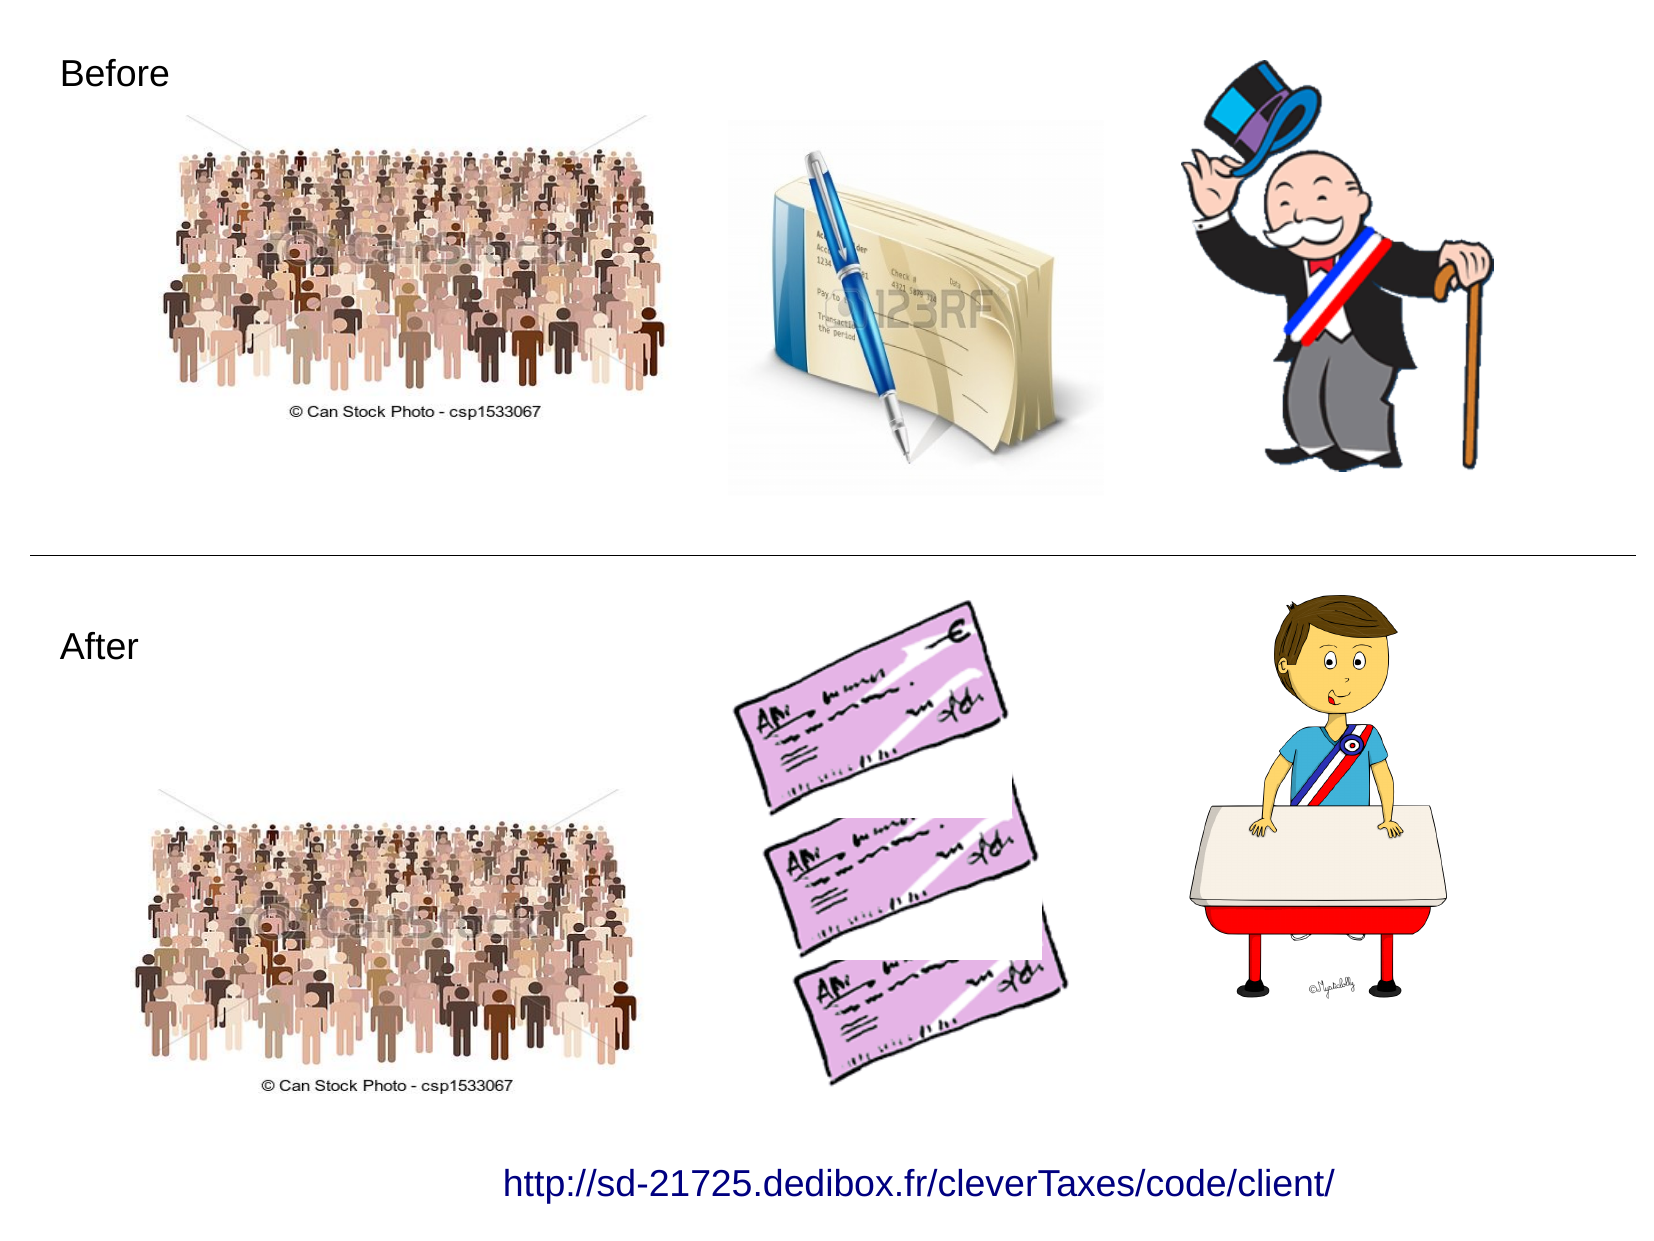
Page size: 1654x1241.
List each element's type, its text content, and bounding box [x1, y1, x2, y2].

picture [130, 764, 646, 1096]
picture [1181, 60, 1494, 472]
text_box http://sd-21725.dedibox.fr/cleverTaxes/code/client/ [488, 1155, 1351, 1212]
picture [730, 599, 1072, 1088]
picture [728, 120, 1104, 496]
picture [158, 90, 674, 421]
text_box Before [45, 45, 316, 102]
picture [1135, 584, 1501, 1008]
text_box After [45, 618, 316, 676]
